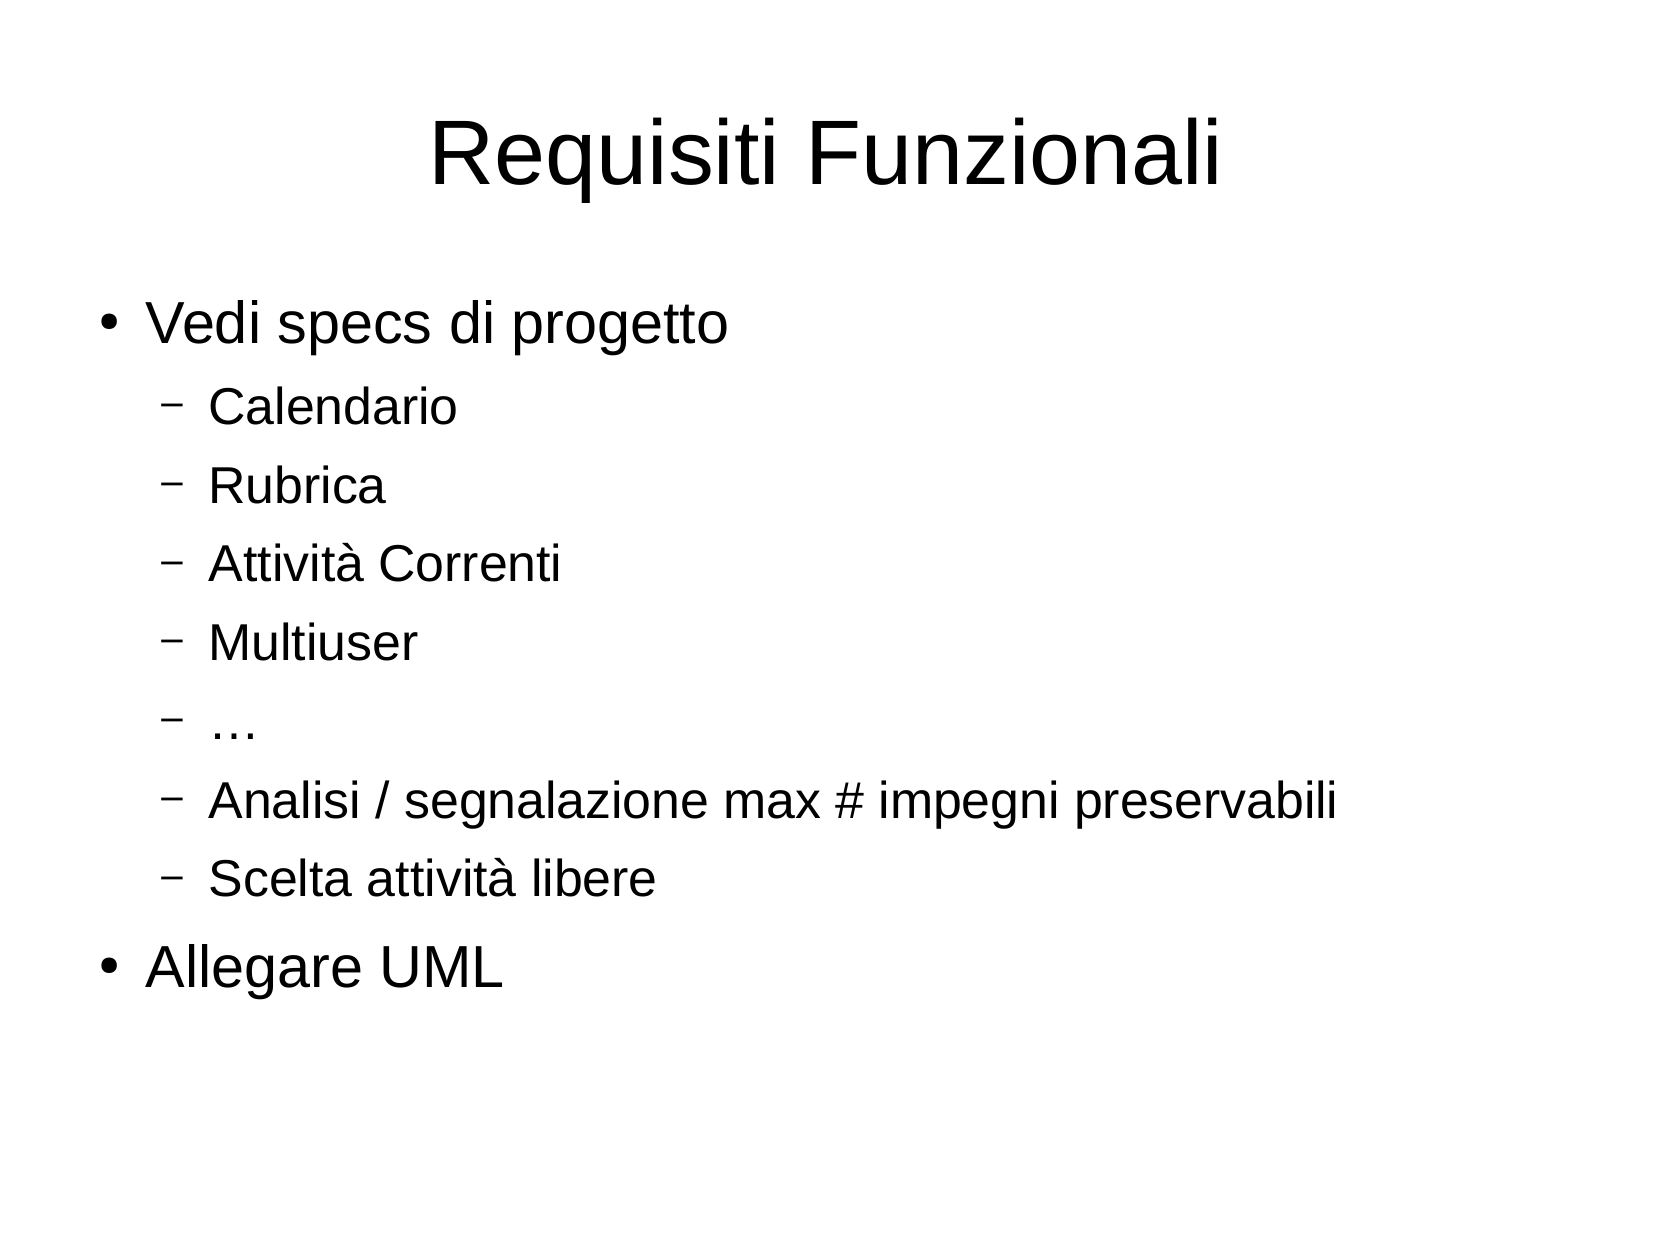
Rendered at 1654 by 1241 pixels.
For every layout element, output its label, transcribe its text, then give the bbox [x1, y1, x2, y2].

title Requisiti Funzionali [82, 49, 1571, 257]
list Vedi specs di progetto Calendario Rubrica Attività Correnti Multiuser … Analisi / segnalazione max # impegni preservabili Scelta attività libere Allegare UML [82, 290, 1571, 1010]
